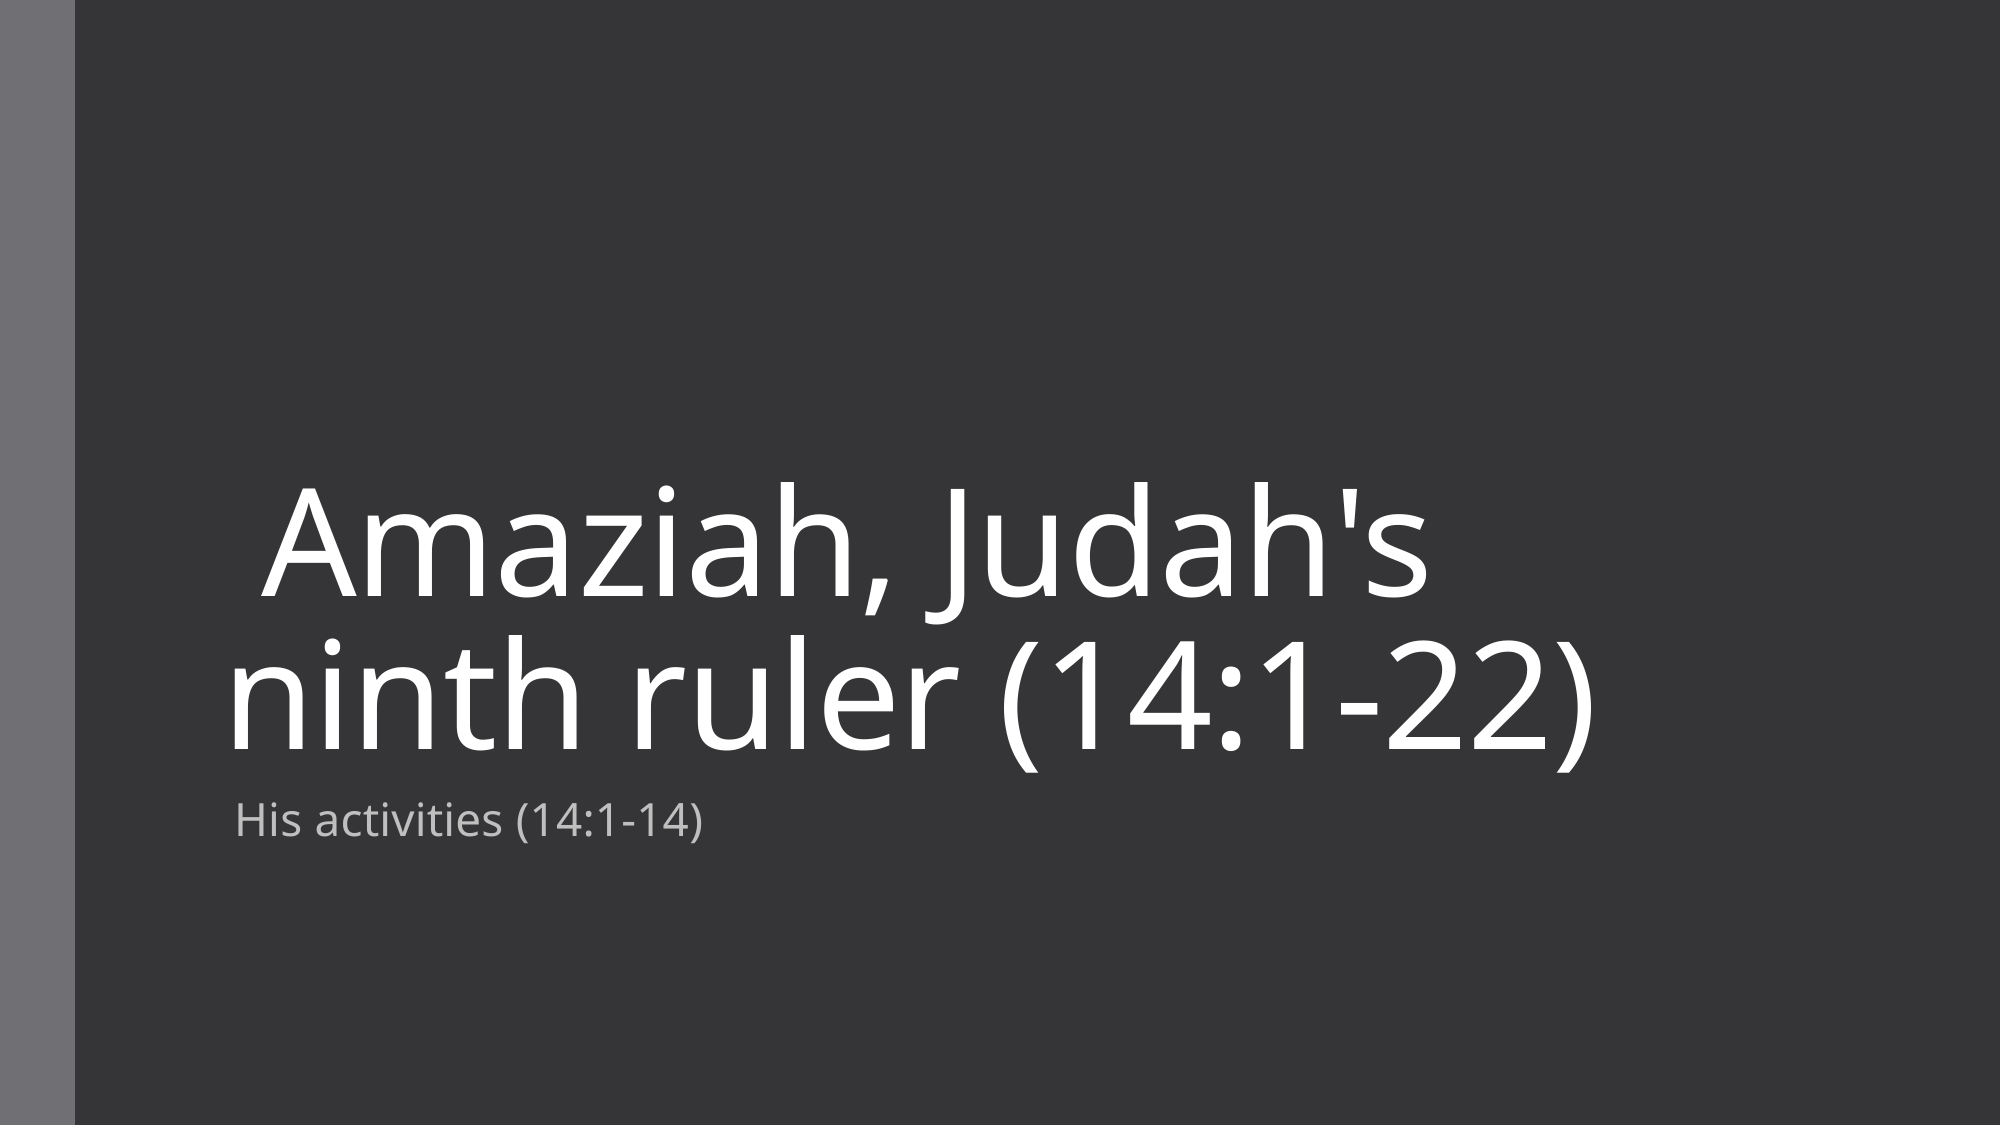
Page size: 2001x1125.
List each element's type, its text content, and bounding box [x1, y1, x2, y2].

title Amaziah, Judah's ninth ruler (14:1-22) [206, 124, 1752, 787]
subtitle His activities (14:1-14) [206, 787, 1752, 1066]
